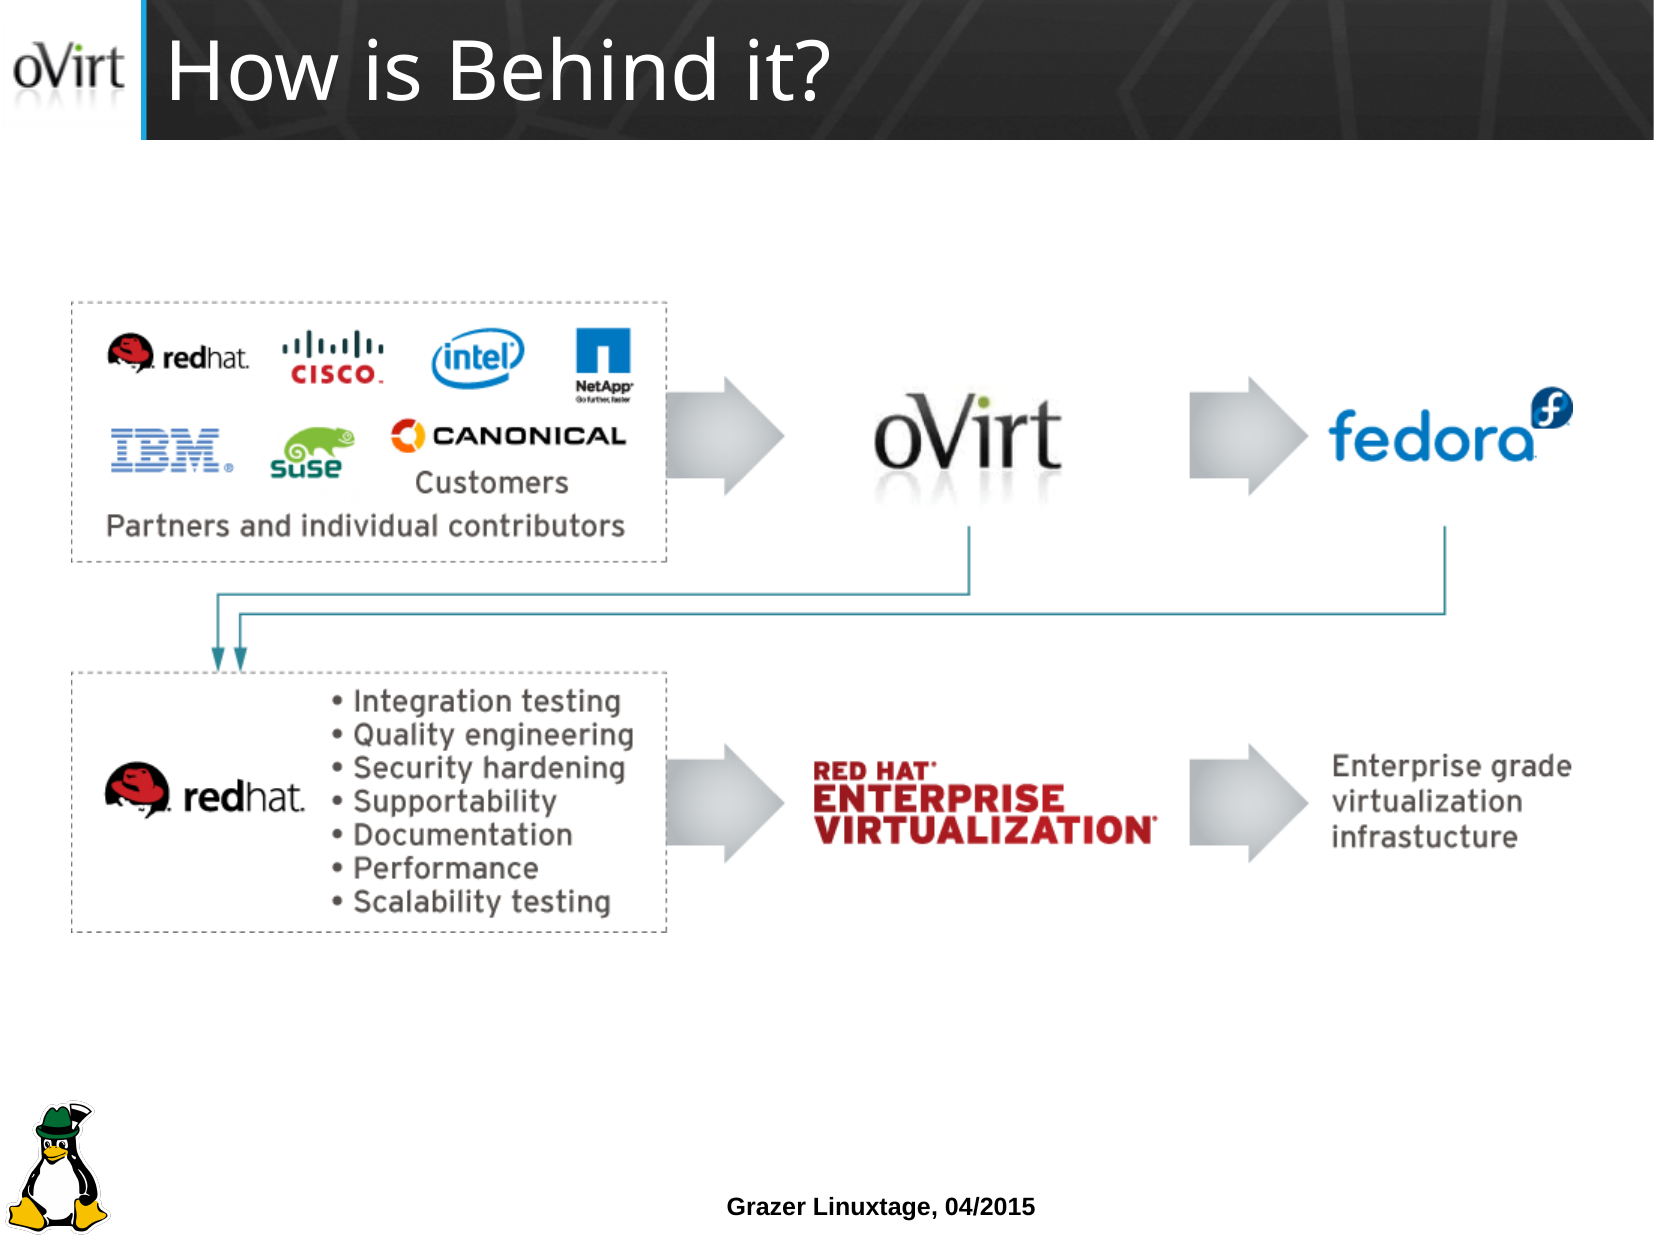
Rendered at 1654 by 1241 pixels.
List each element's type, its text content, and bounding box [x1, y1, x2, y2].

picture [71, 298, 1573, 933]
title How is Behind it? [164, 18, 1653, 119]
picture [5, 1100, 111, 1235]
picture [0, 0, 1654, 140]
